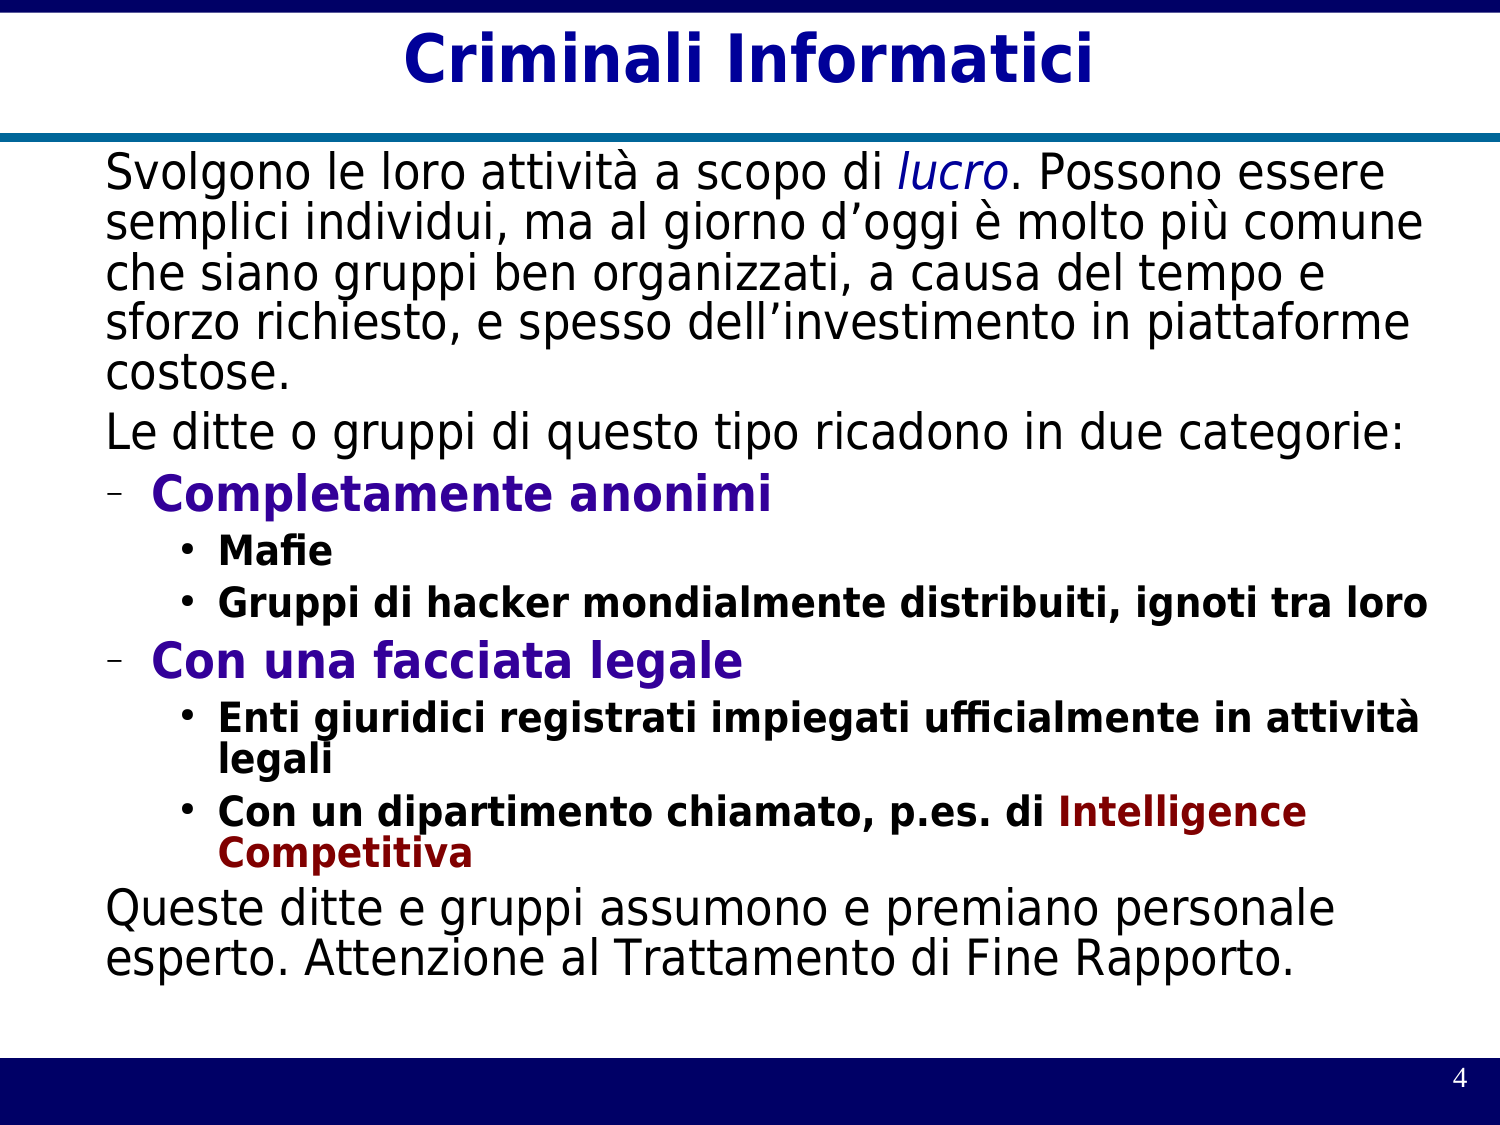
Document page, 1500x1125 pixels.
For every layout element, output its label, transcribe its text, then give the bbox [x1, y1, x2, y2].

title Criminali Informatici [30, 0, 1471, 126]
list Svolgono le loro attività a scopo di lucro. Possono essere semplici individui, ma al giorno d’oggi è molto più comune che siano gruppi ben organizzati, a causa del tempo e sforzo richiesto, e spesso dell’investimento in piattaforme costose. Le ditte o gruppi di questo tipo ricadono in due categorie: Completamente anonimi Mafie Gruppi di hacker mondialmente distribuiti, ignoti tra loro Con una facciata legale Enti giuridici registrati impiegati ufficialmente in attività legali Con un dipartimento chiamato, p.es. di Intelligence Competitiva Queste ditte e gruppi assumono e premiano personale esperto. Attenzione al Trattamento di Fine Rapporto. [30, 149, 1471, 1021]
